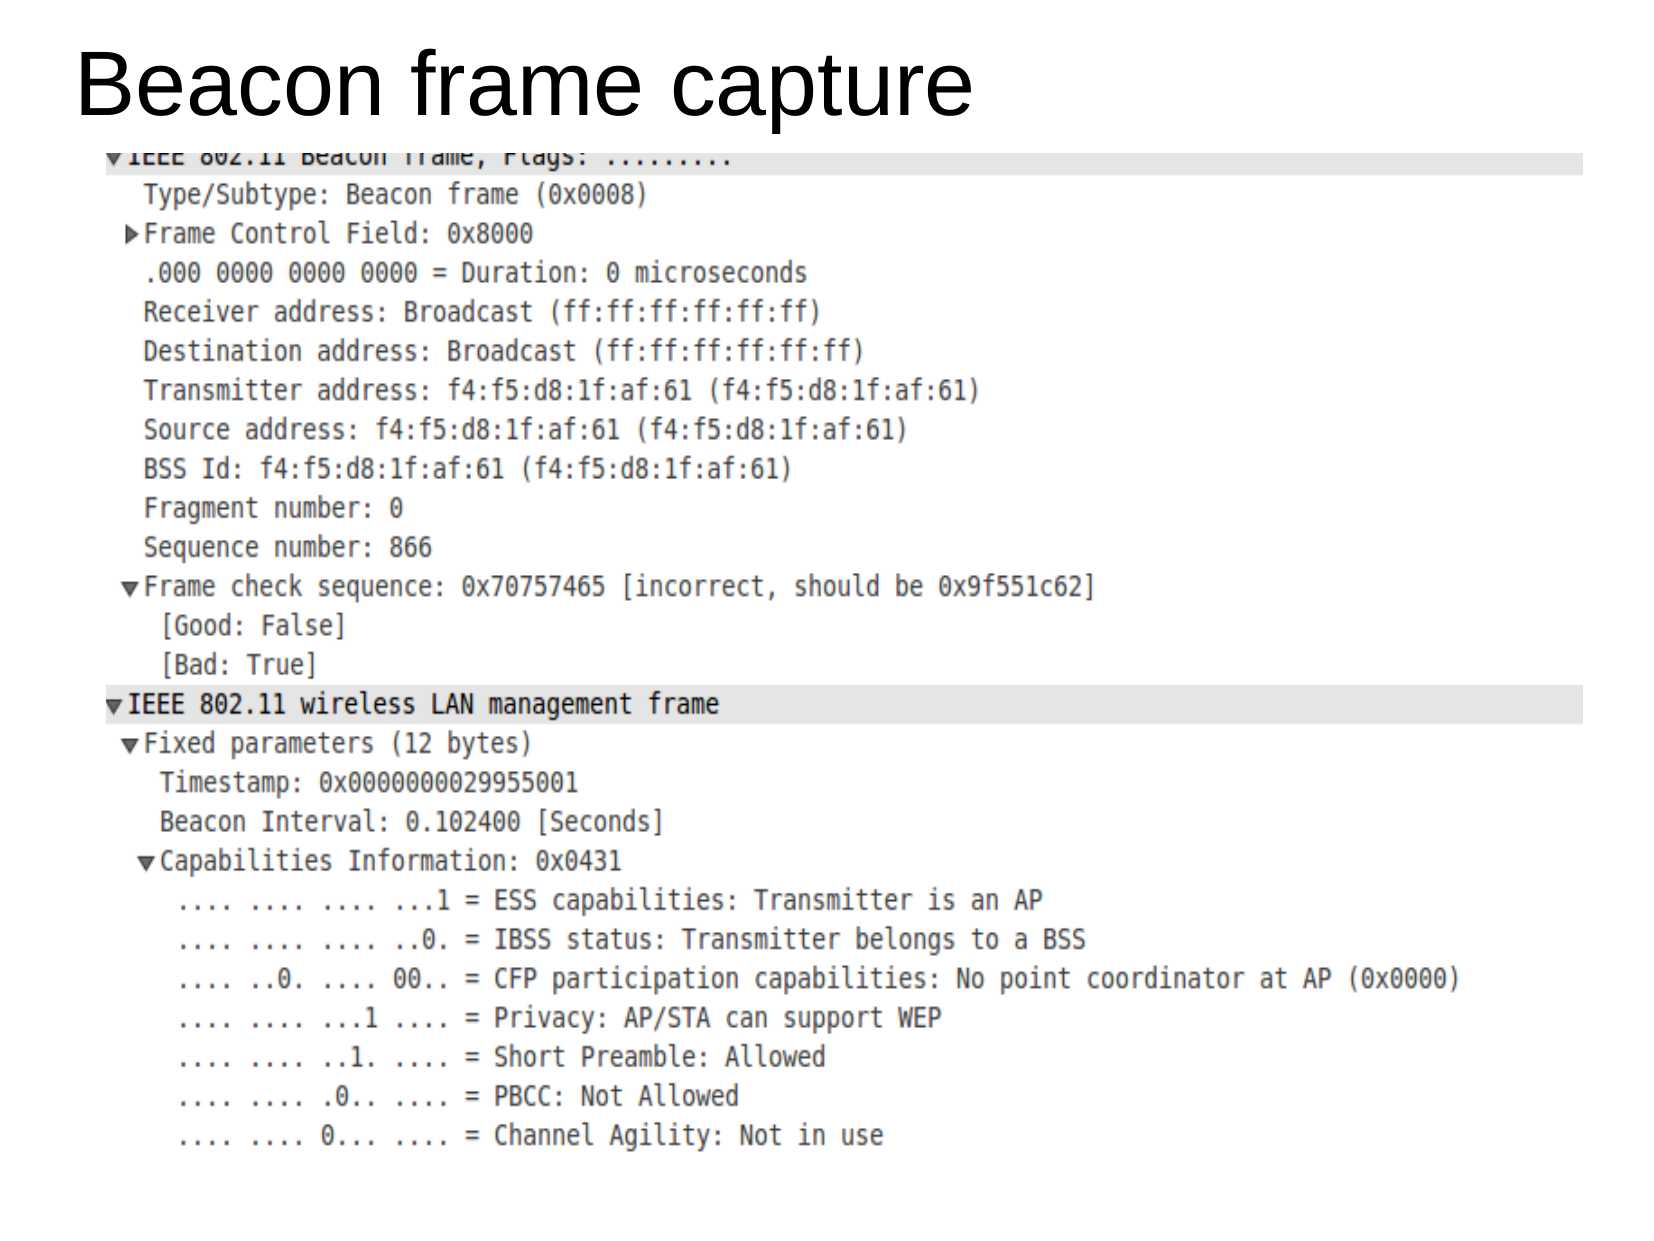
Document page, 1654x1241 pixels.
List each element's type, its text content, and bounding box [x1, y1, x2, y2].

title Beacon frame capture [0, 32, 1571, 136]
picture [106, 153, 1583, 1158]
